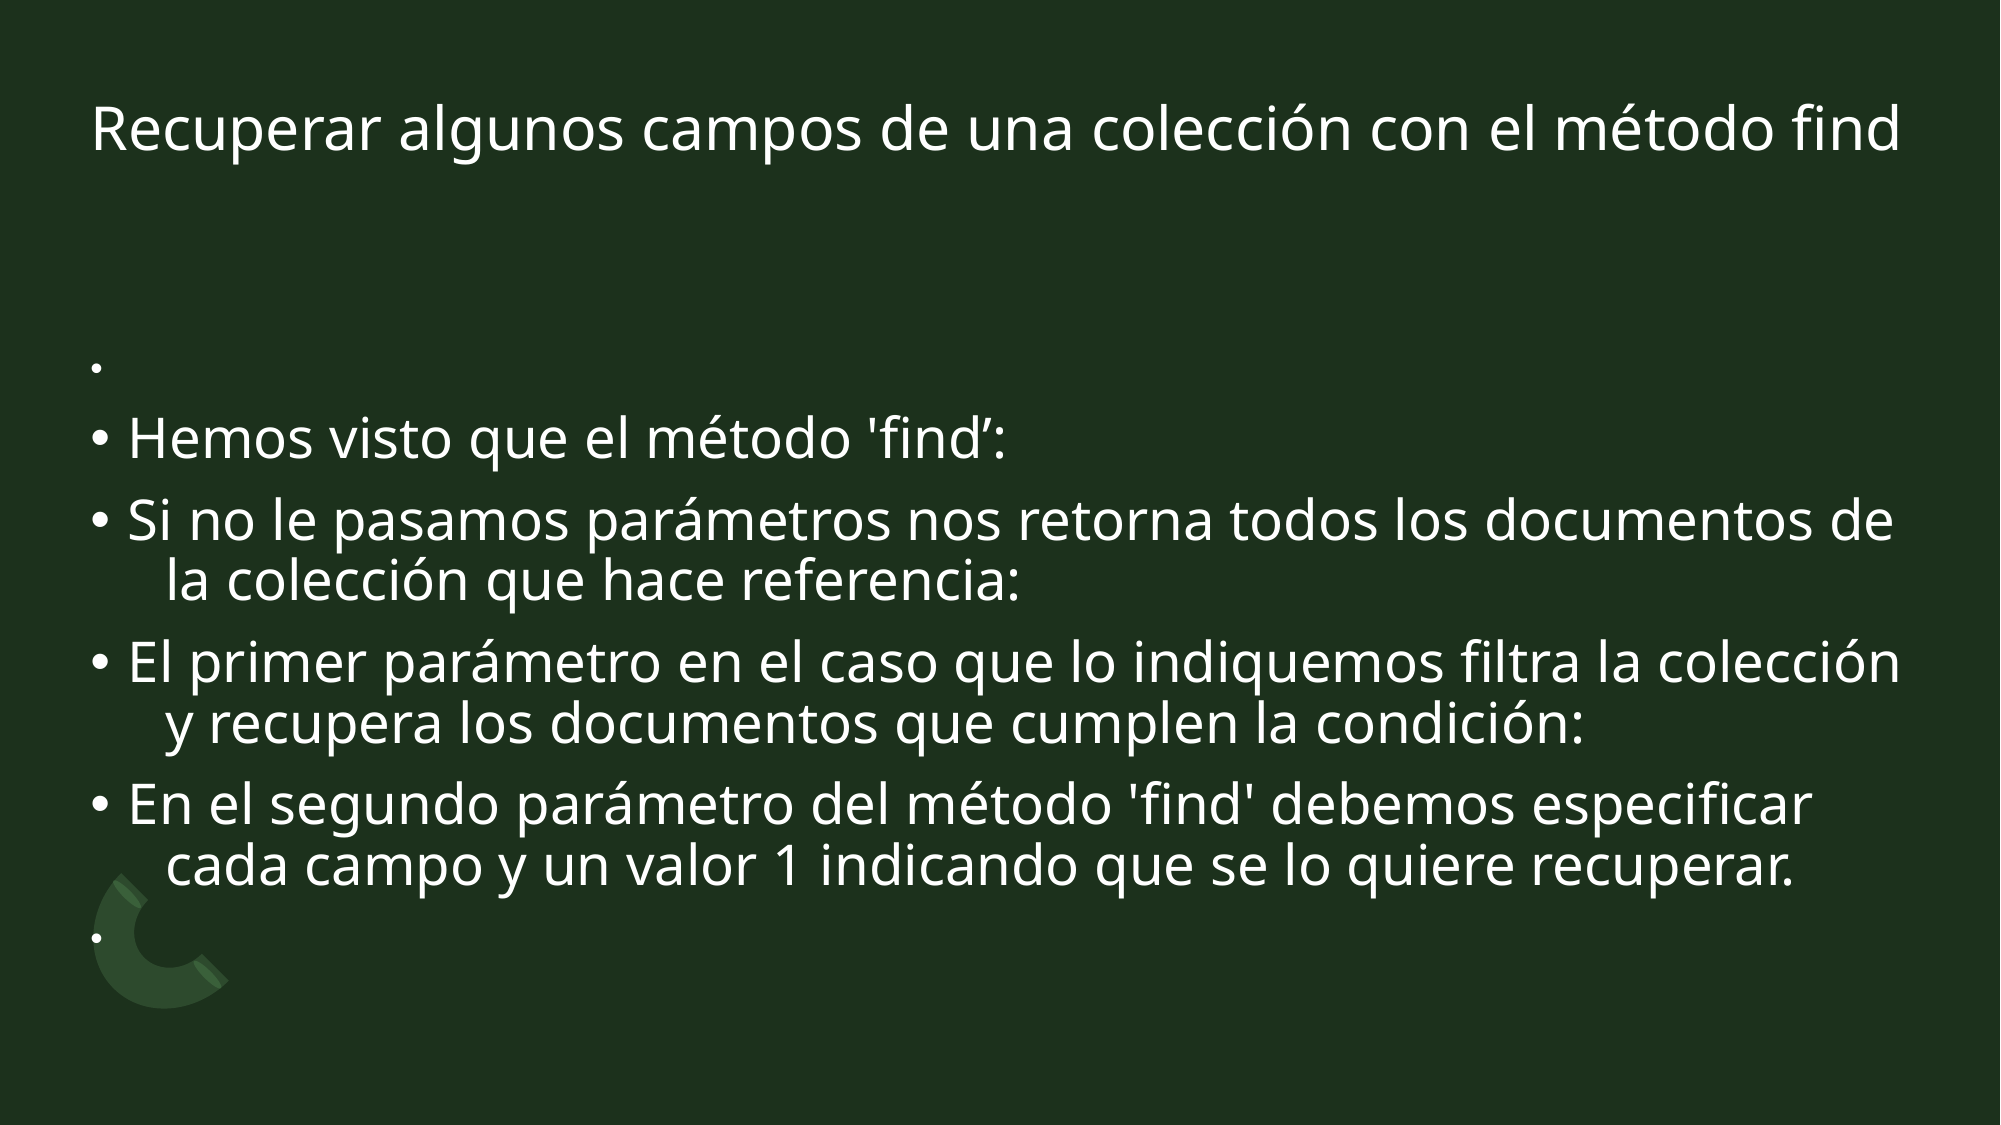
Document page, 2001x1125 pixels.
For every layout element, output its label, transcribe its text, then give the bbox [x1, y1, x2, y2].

title Recuperar algunos campos de una colección con el método find [90, 90, 1910, 309]
list Hemos visto que el método 'find’: Si no le pasamos parámetros nos retorna todos los documentos de la colección que hace referencia: El primer parámetro en el caso que lo indiquemos filtra la colección y recupera los documentos que cumplen la condición: En el segundo parámetro del método 'find' debemos especificar cada campo y un valor 1 indicando que se lo quiere recuperar. [90, 346, 1910, 1000]
